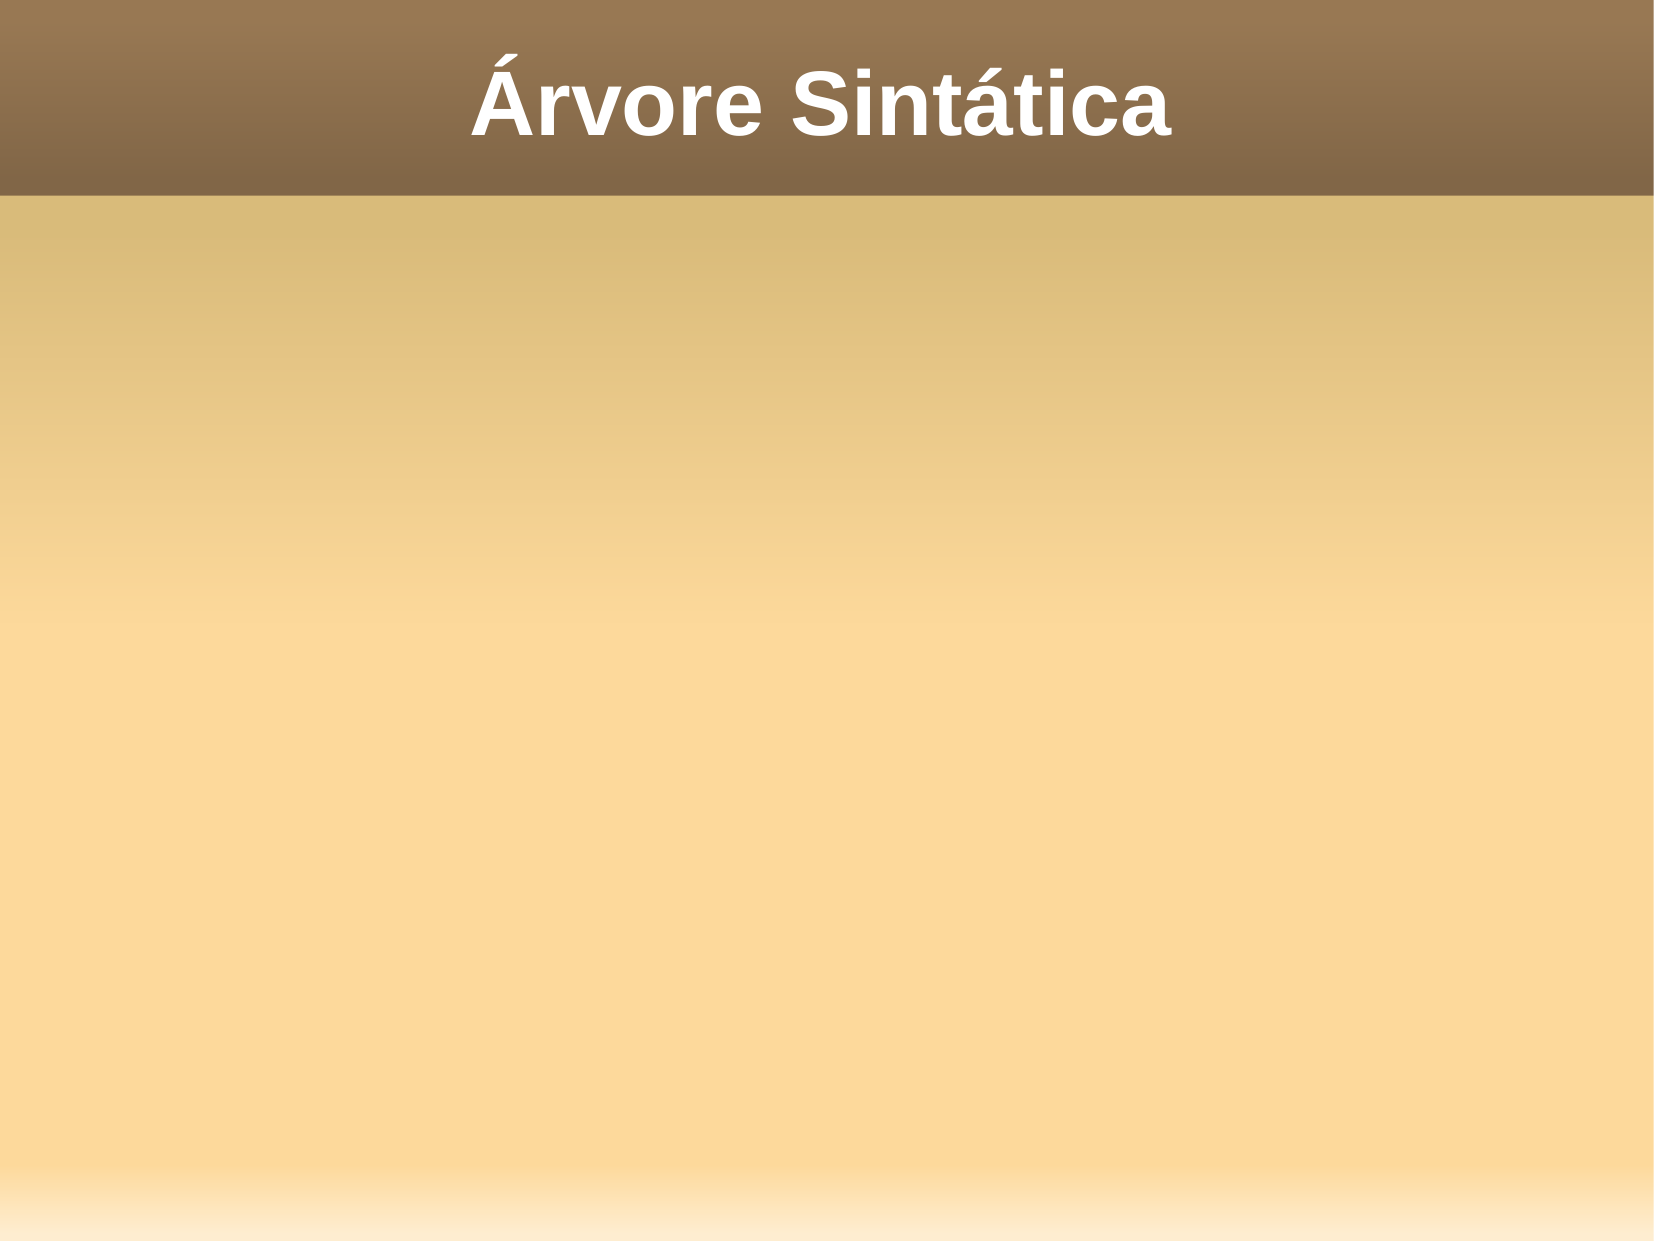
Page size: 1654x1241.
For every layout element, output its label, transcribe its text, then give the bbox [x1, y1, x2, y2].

picture [0, 0, 1654, 1241]
title Árvore Sintática [76, 7, 1565, 200]
